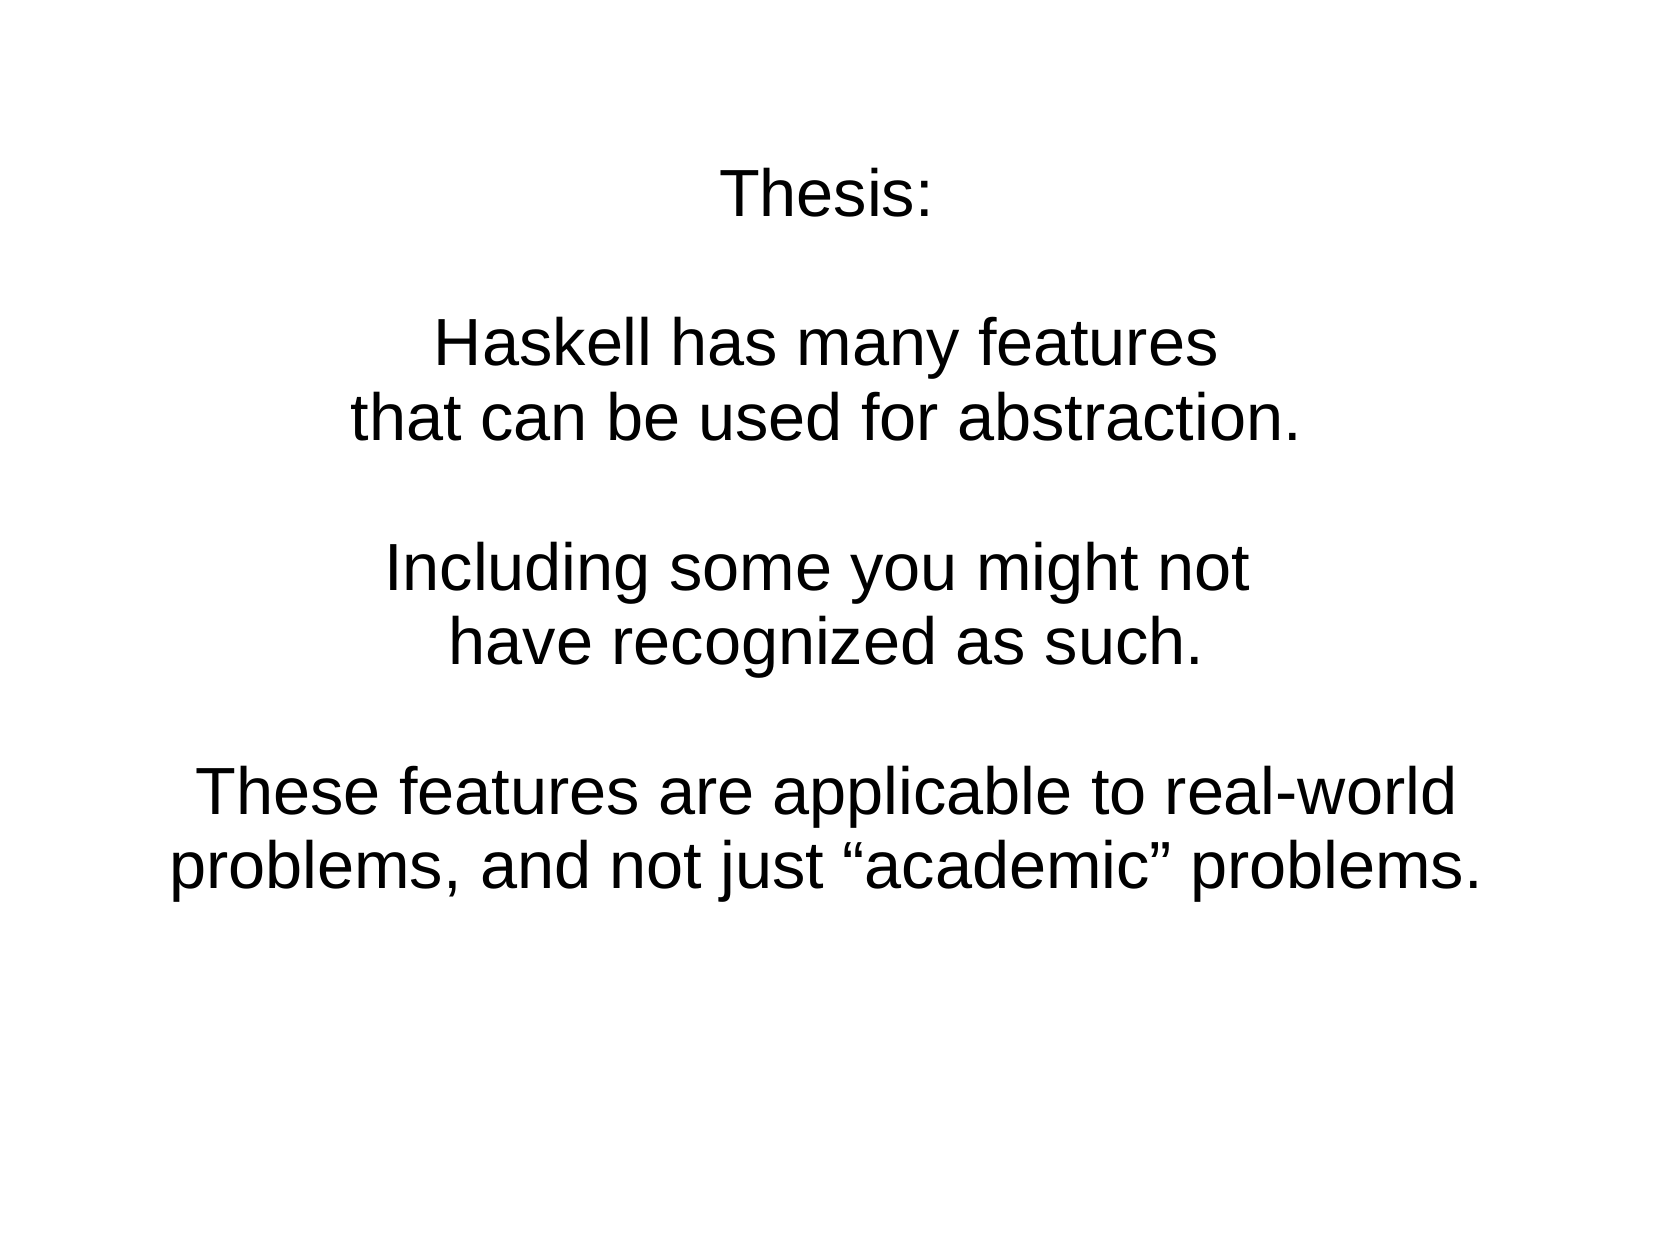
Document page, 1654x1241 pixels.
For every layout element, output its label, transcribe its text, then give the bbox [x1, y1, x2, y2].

subtitle Thesis: Haskell has many features that can be used for abstraction. Including some you might not have recognized as such. These features are applicable to real-world problems, and not just “academic” problems. [82, 49, 1571, 1010]
